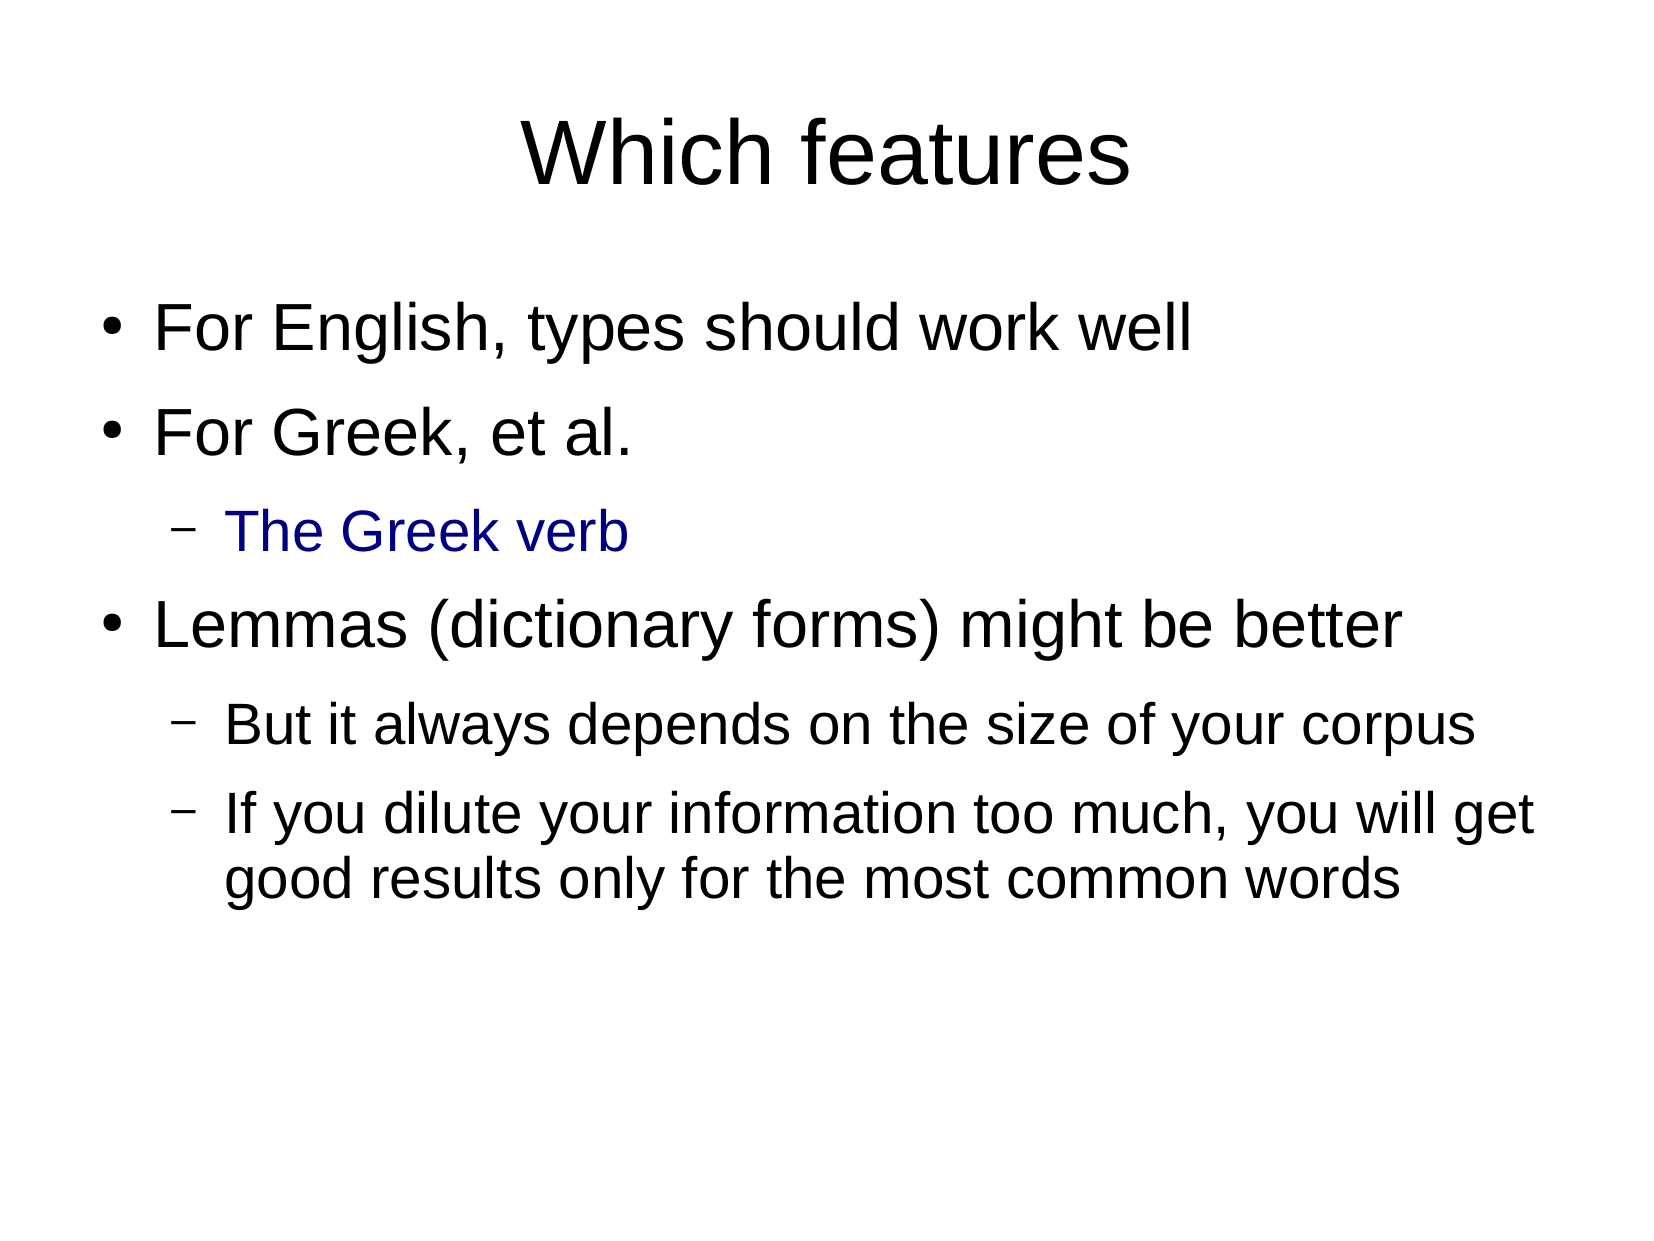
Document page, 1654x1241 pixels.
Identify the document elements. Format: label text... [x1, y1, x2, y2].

list For English, types should work well For Greek, et al. The Greek verb Lemmas (dictionary forms) might be better But it always depends on the size of your corpus If you dilute your information too much, you will get good results only for the most common words [82, 290, 1571, 1010]
title Which features [82, 49, 1571, 257]
